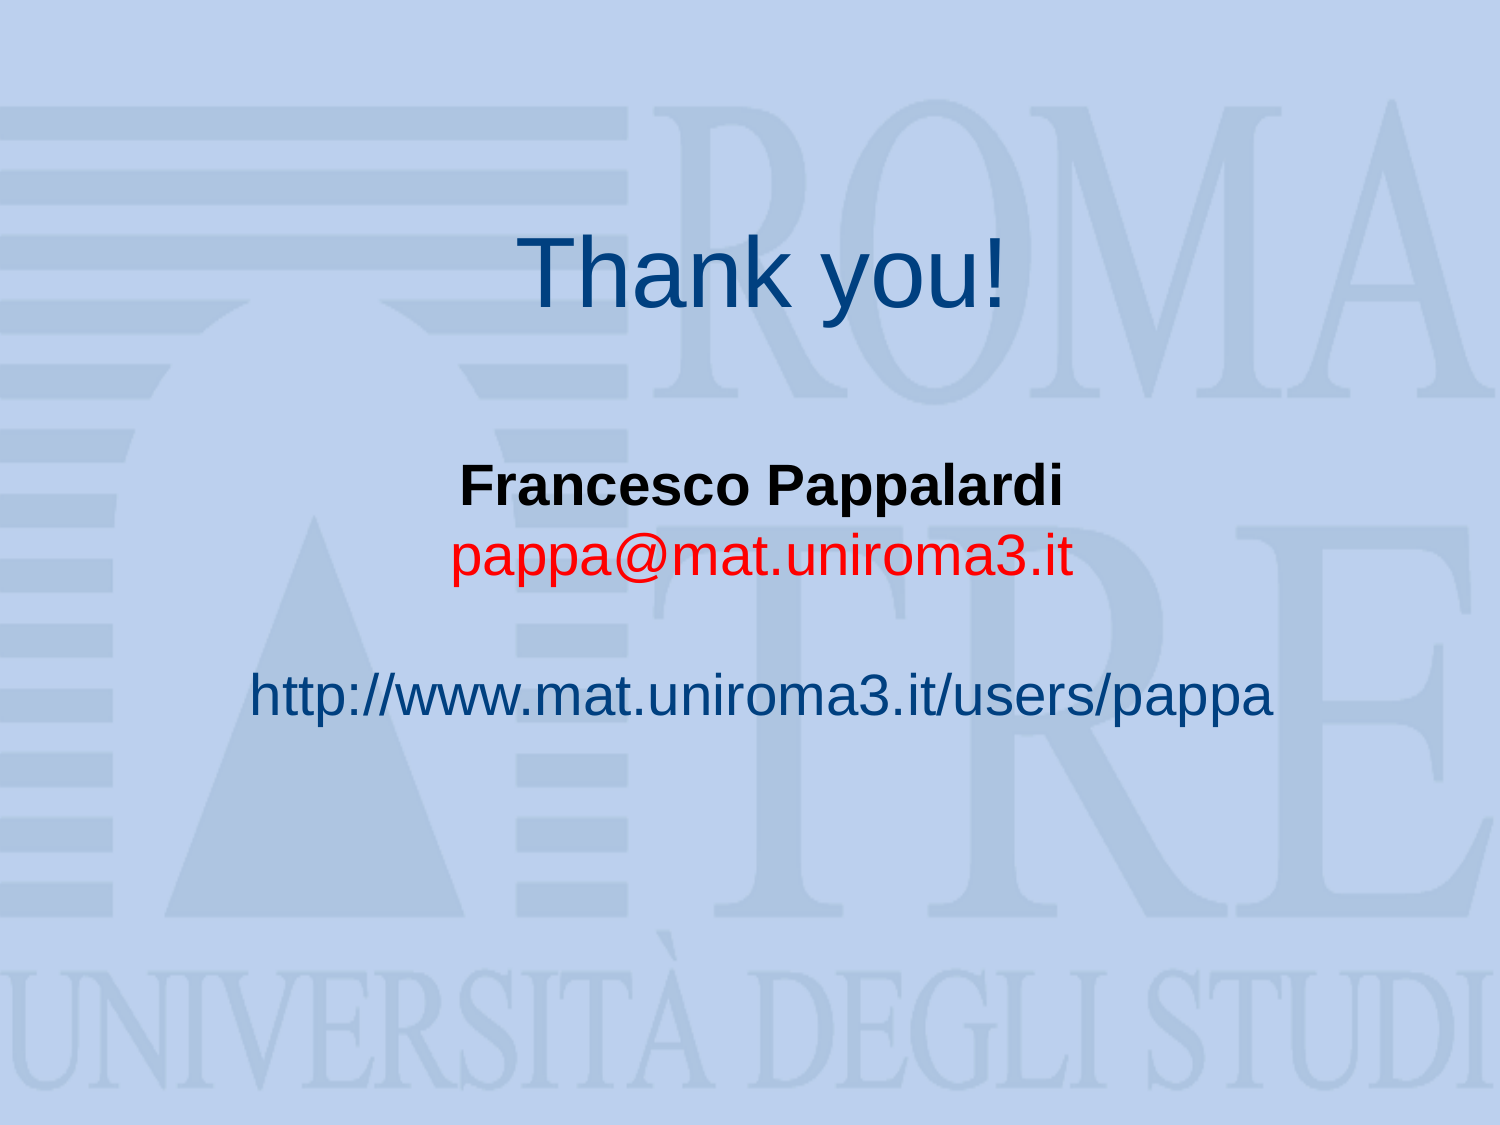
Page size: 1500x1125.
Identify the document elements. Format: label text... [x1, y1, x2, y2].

picture [0, 0, 1500, 1125]
text_box Thank you! Francesco Pappalardi pappa@mat.uniroma3.it http://www.mat.uniroma3.it/users/pappa [124, 199, 1400, 875]
